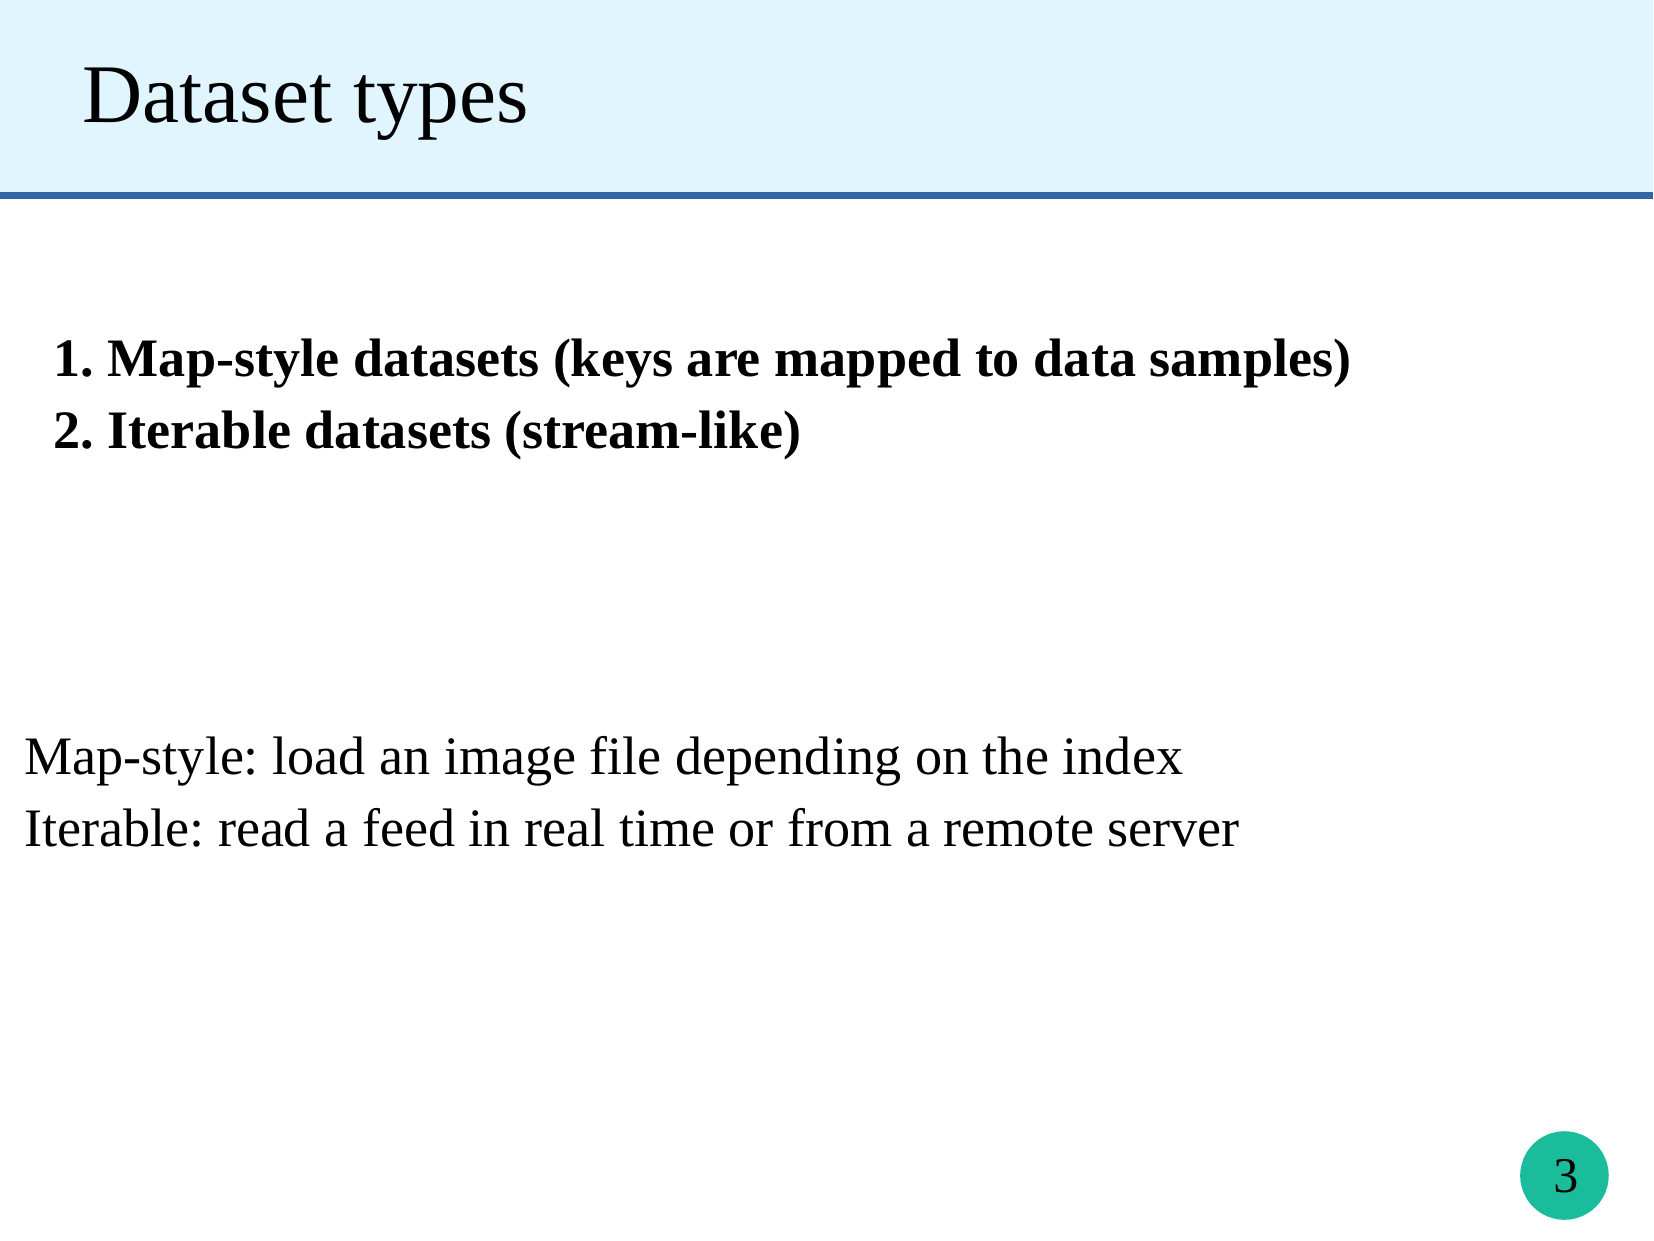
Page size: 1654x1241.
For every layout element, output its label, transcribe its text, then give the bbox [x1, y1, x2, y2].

text_box Map-style: load an image file depending on the index Iterable: read a feed in real time or from a remote server [9, 539, 1625, 1117]
text_box 1. Map-style datasets (keys are mapped to data samples) 2. Iterable datasets (stream-like) [38, 285, 1589, 504]
title Dataset types [82, 8, 1571, 181]
